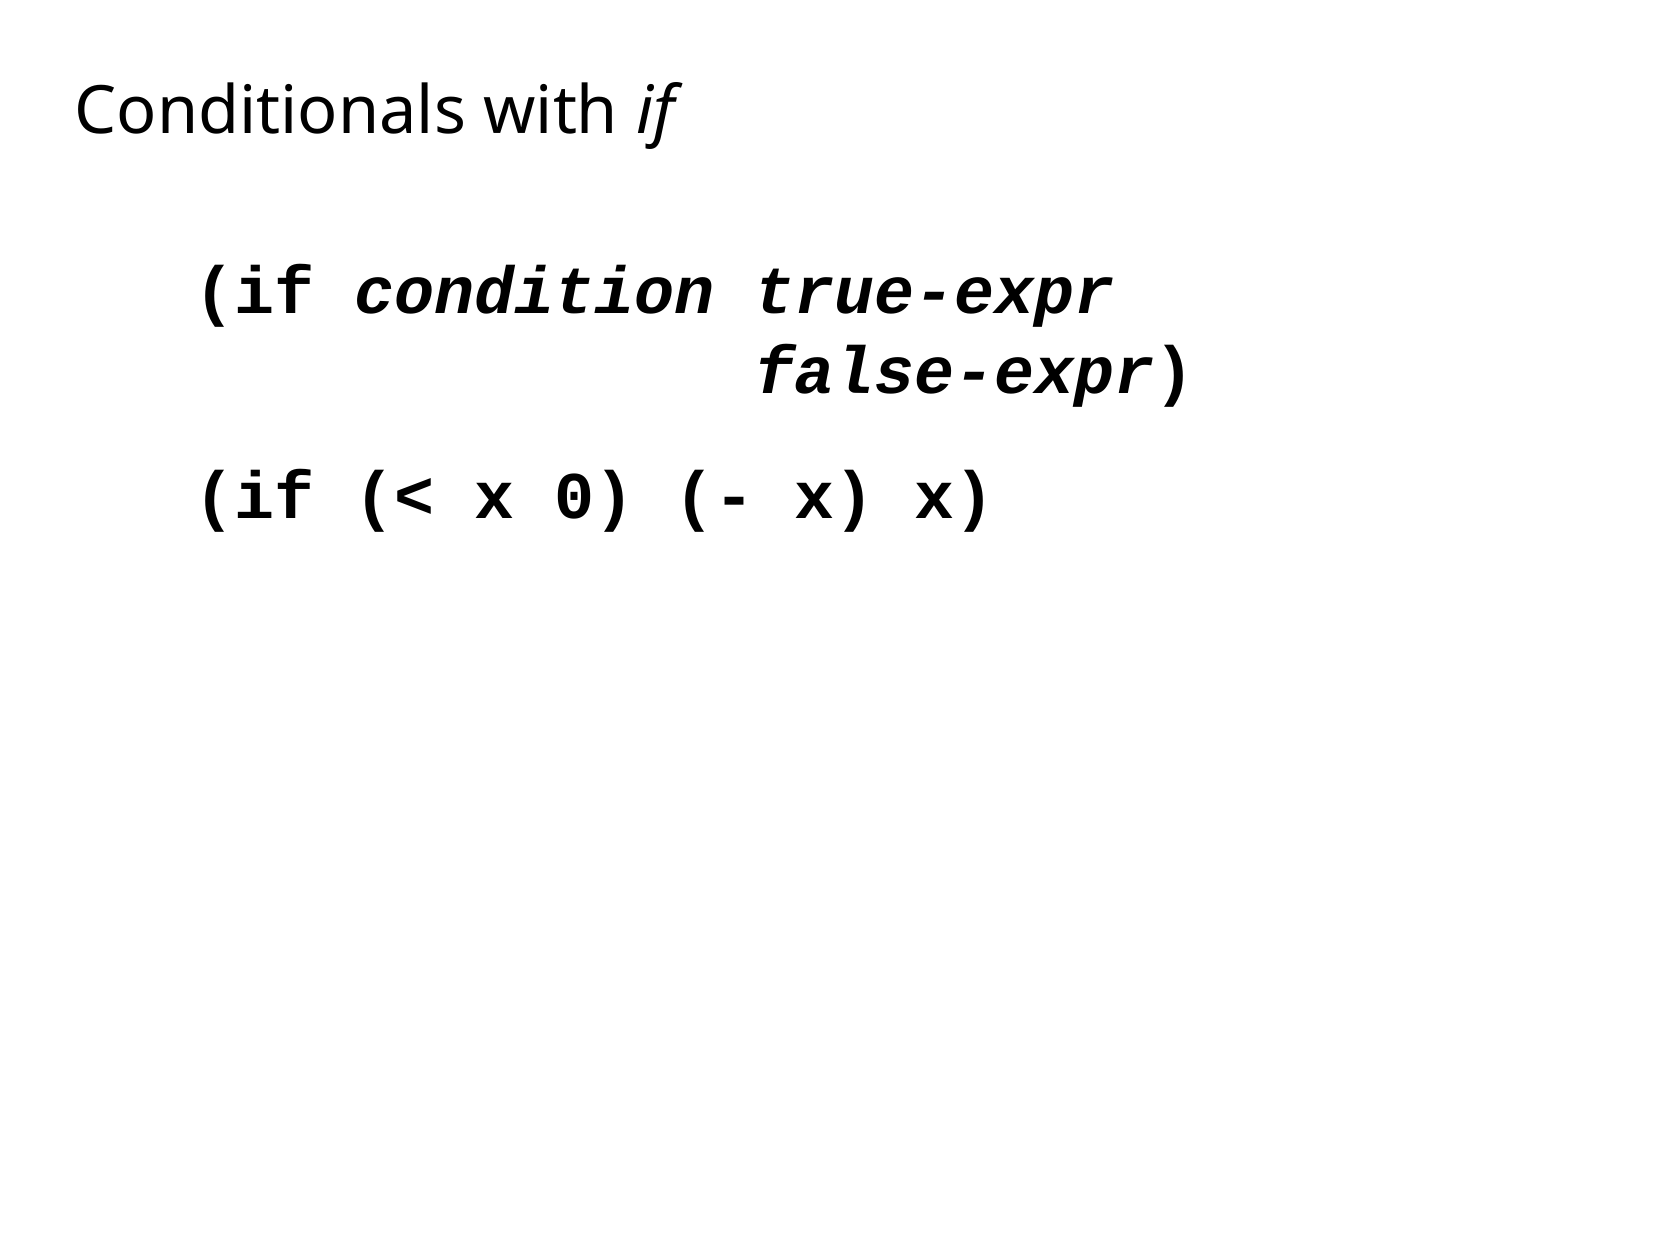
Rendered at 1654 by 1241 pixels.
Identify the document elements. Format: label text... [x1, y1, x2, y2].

text_box (if condition true-expr false-expr) (if (< x 0) (- x) x) [180, 240, 1350, 632]
text_box Conditionals with if [60, 59, 1575, 169]
